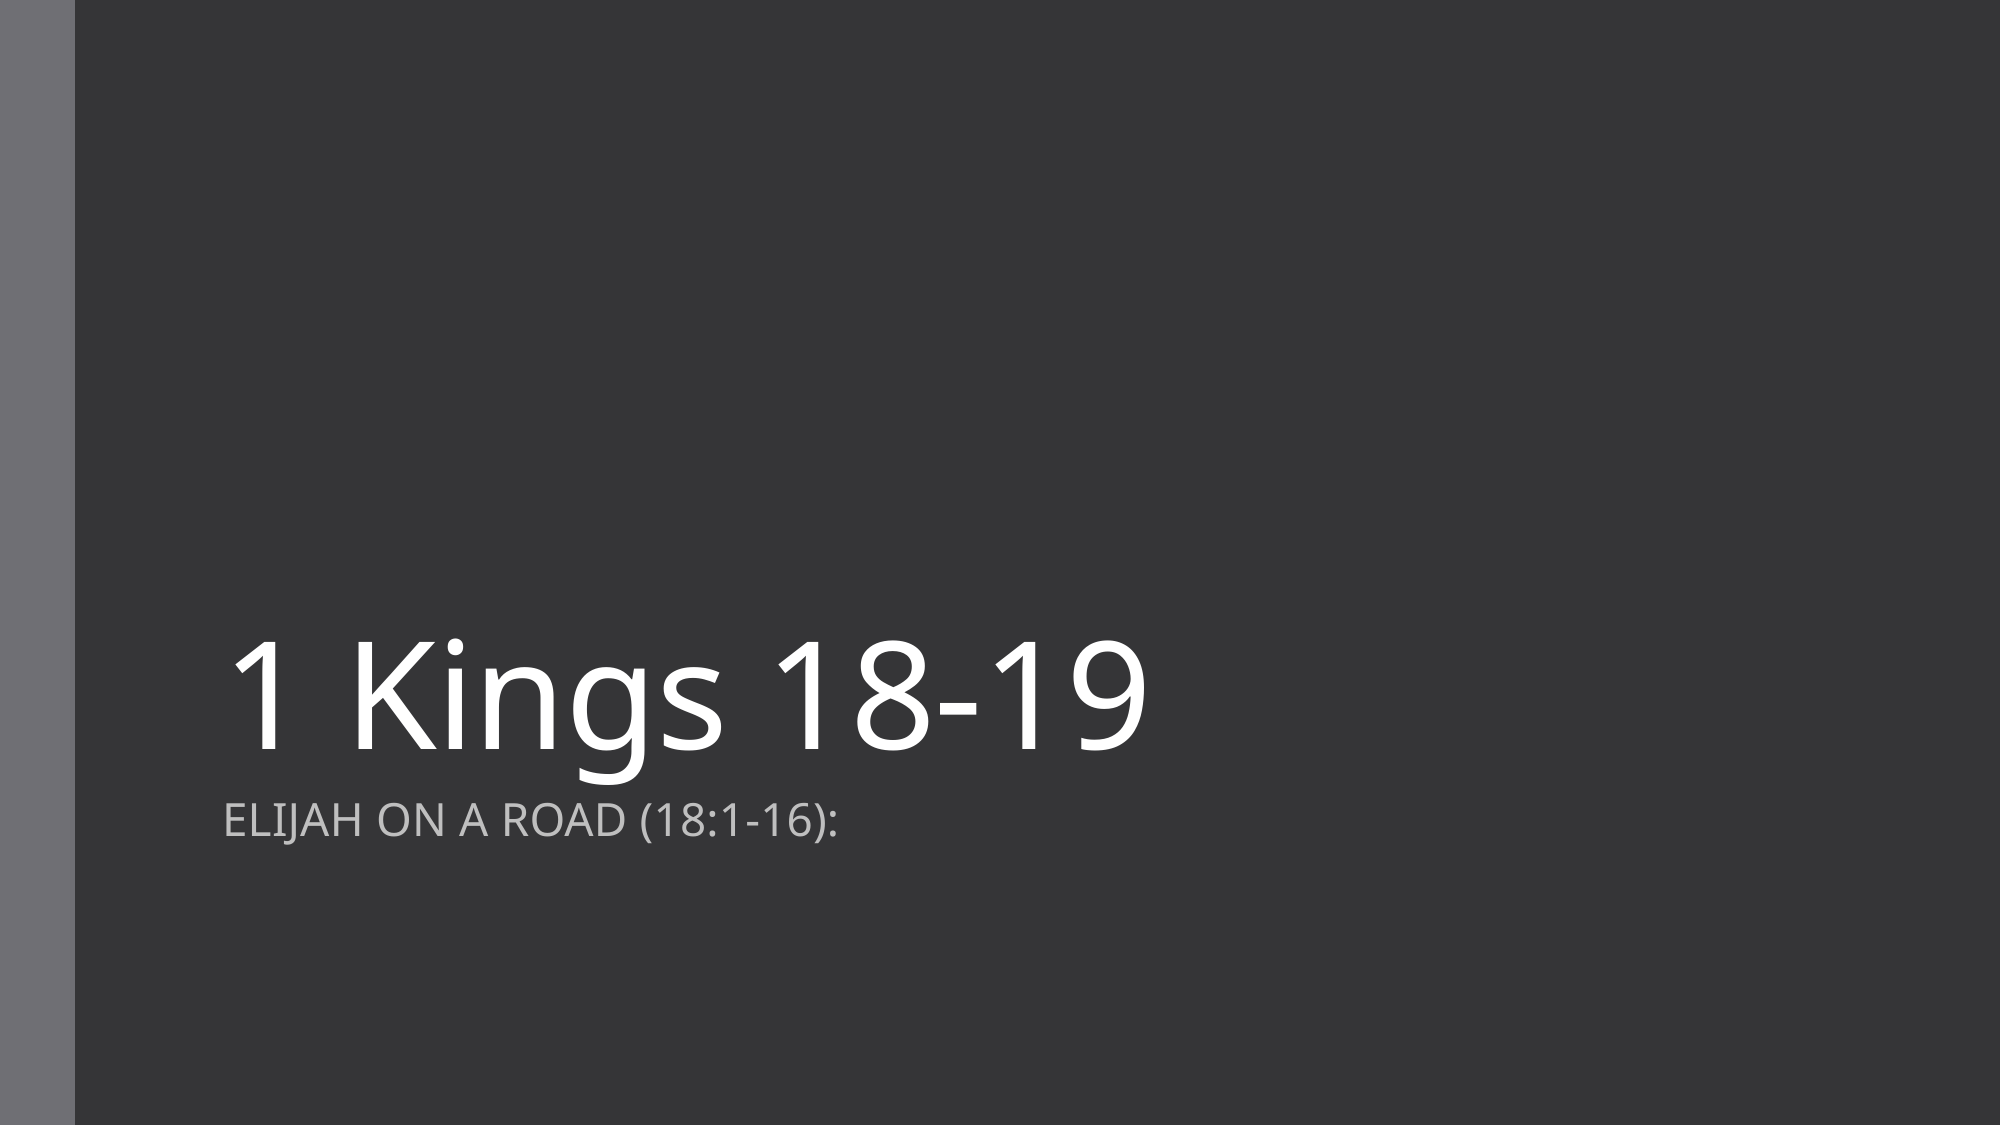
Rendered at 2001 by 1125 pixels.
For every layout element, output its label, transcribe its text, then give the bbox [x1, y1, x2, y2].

subtitle ELIJAH ON A ROAD (18:1-16): [206, 787, 1752, 1066]
title 1 Kings 18-19 [206, 124, 1752, 787]
